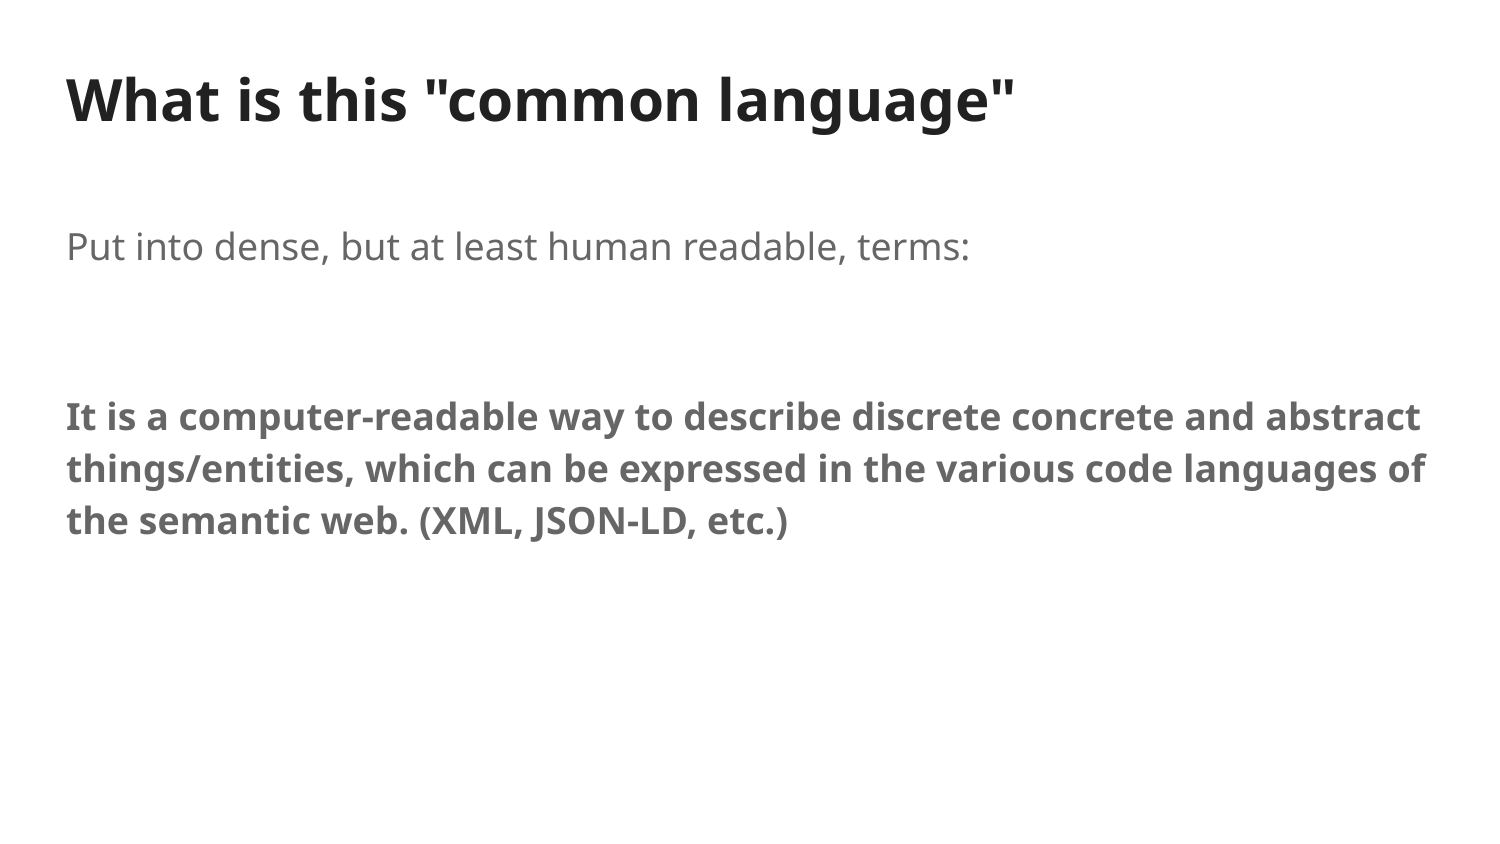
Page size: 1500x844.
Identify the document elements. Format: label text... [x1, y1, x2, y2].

title What is this "common language" [51, 48, 1449, 180]
list Put into dense, but at least human readable, terms: It is a computer-readable way to describe discrete concrete and abstract things/entities, which can be expressed in the various code languages of the semantic web. (XML, JSON-LD, etc.) [51, 201, 1449, 750]
